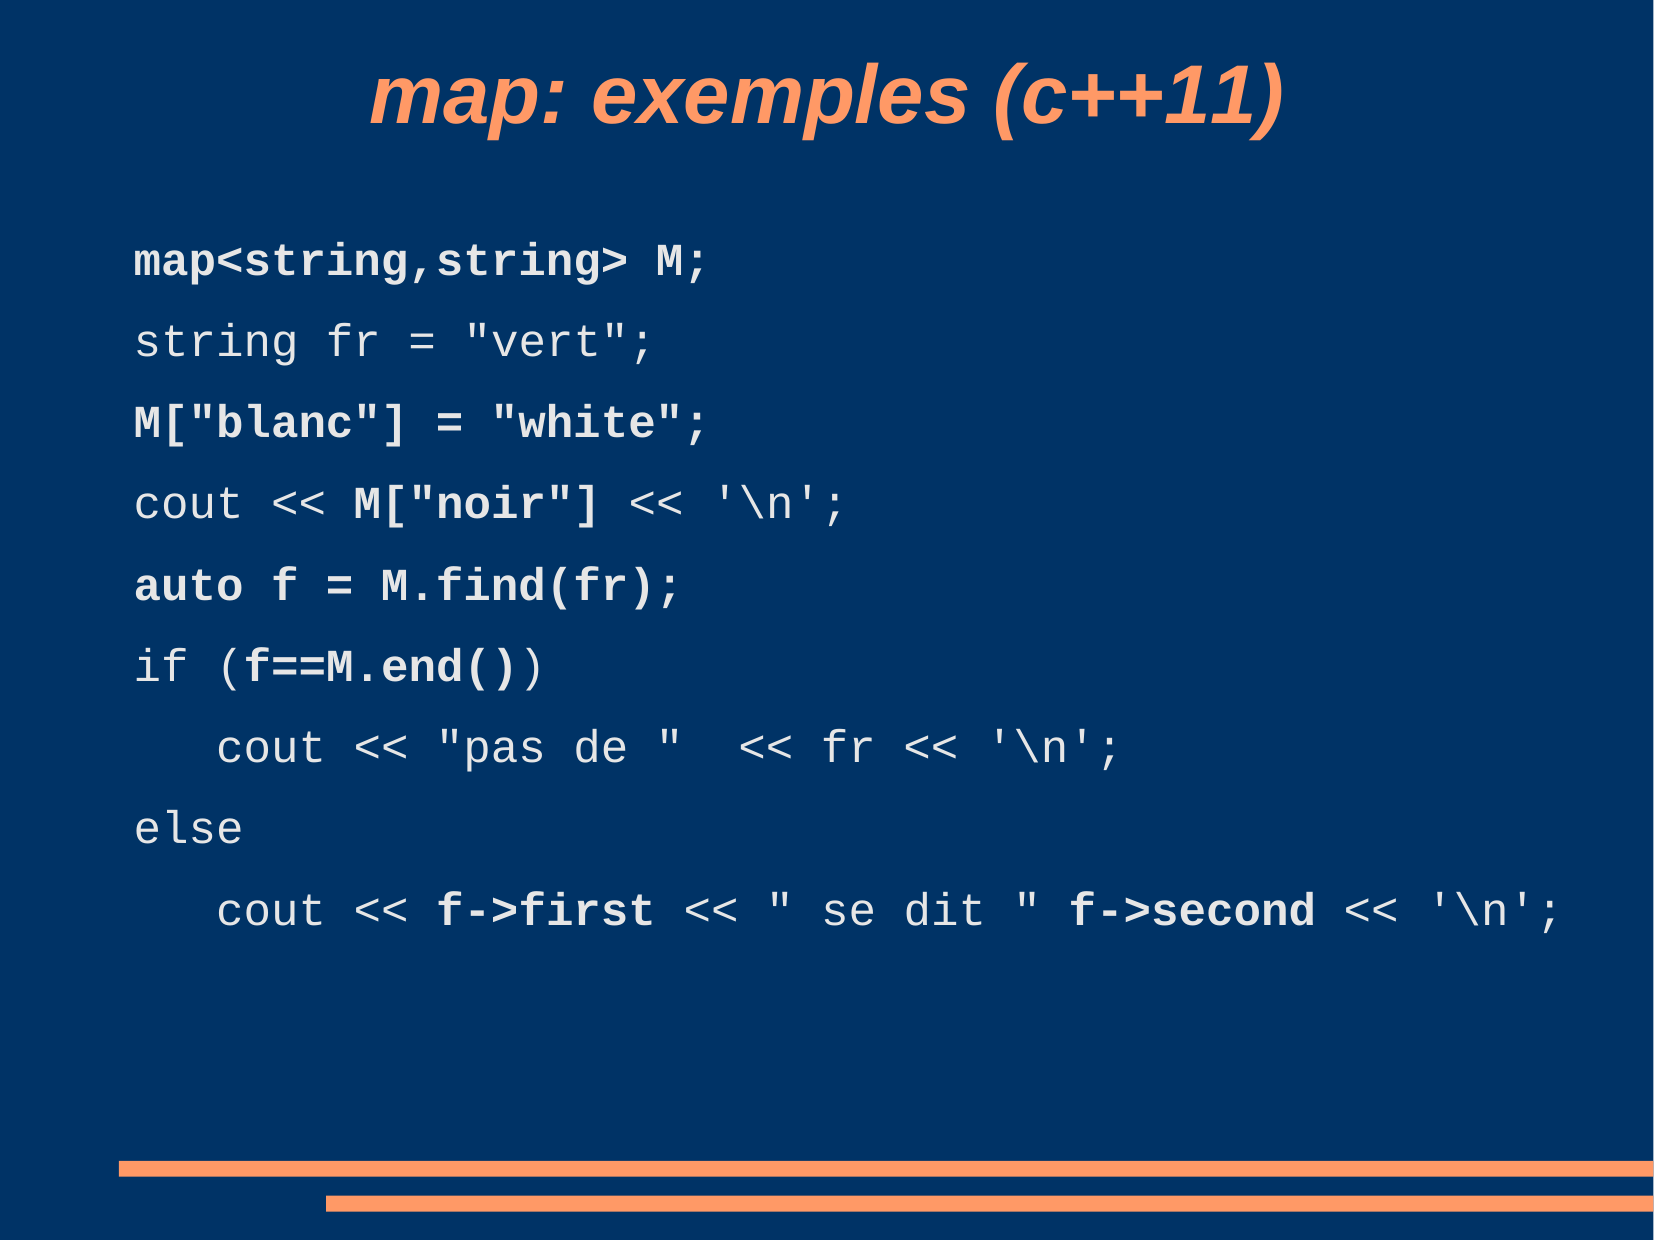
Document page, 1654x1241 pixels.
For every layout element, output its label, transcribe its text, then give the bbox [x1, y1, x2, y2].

title map: exemples (c++11) [121, 48, 1534, 142]
list map<string,string> M; string fr = "vert"; M["blanc"] = "white"; cout << M["noir"] << '\n'; auto f = M.find(fr); if (f==M.end()) cout << "pas de " << fr << '\n'; else cout << f->first << " se dit " f->second << '\n'; [115, 237, 1648, 1048]
